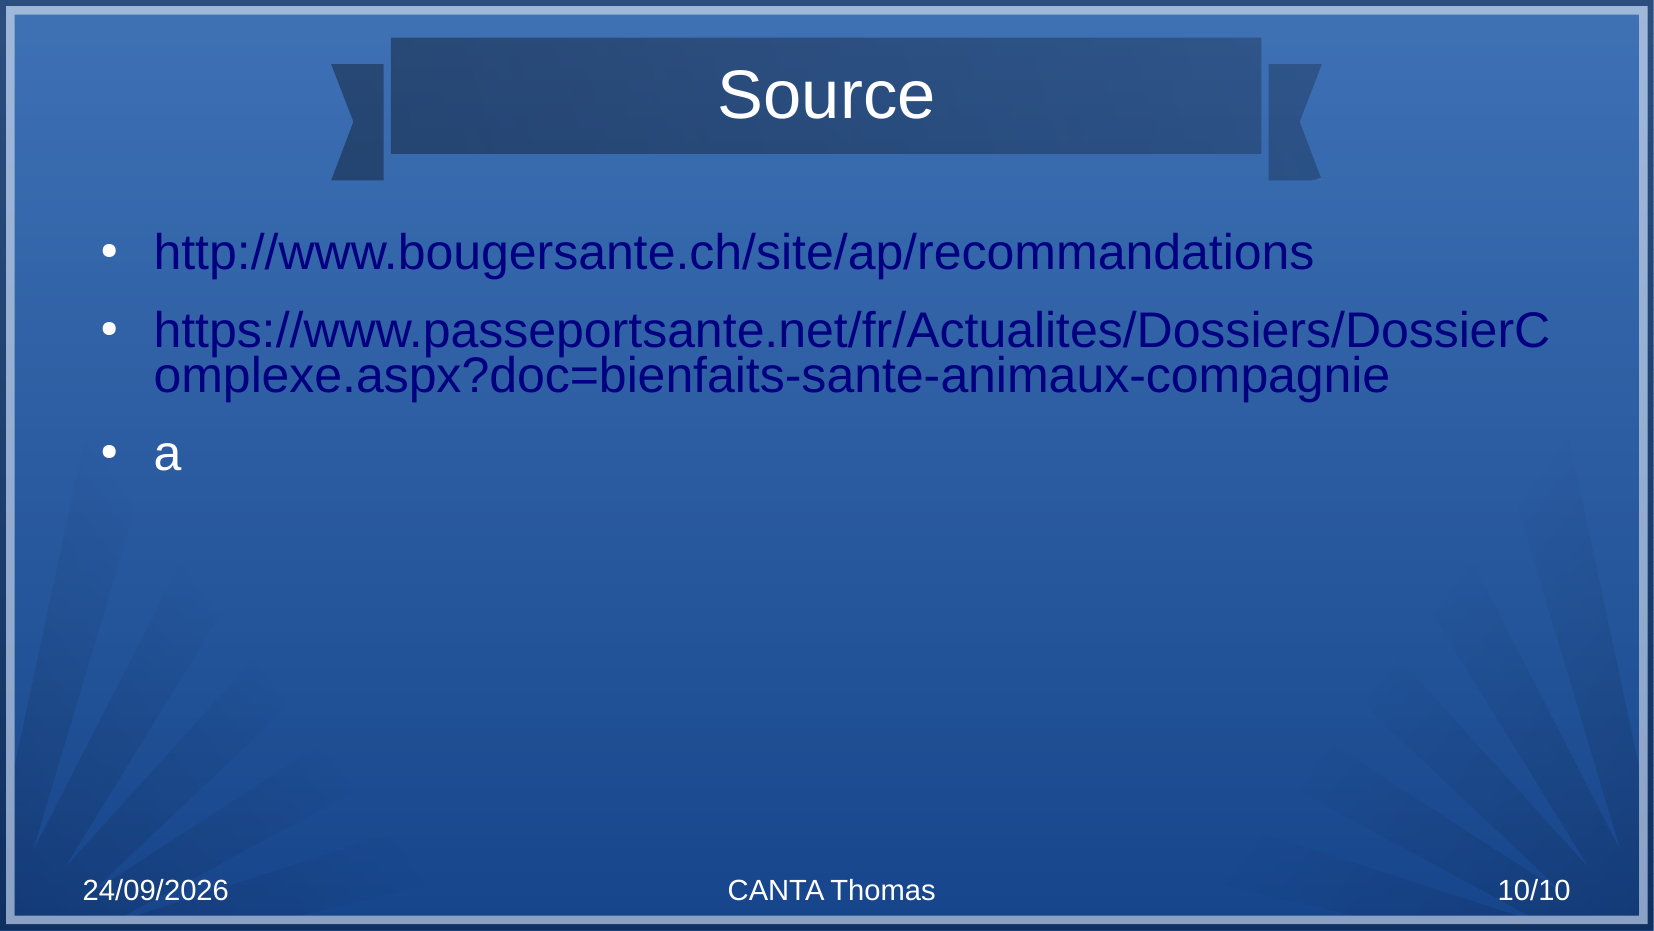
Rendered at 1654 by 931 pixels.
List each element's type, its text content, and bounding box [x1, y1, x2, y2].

title Source [389, 35, 1264, 154]
list http://www.bougersante.ch/site/ap/recommandations https://www.passeportsante.net/fr/Actualites/Dossiers/DossierComplexe.aspx?doc=bienfaits-sante-animaux-compagnie a [82, 224, 1571, 848]
